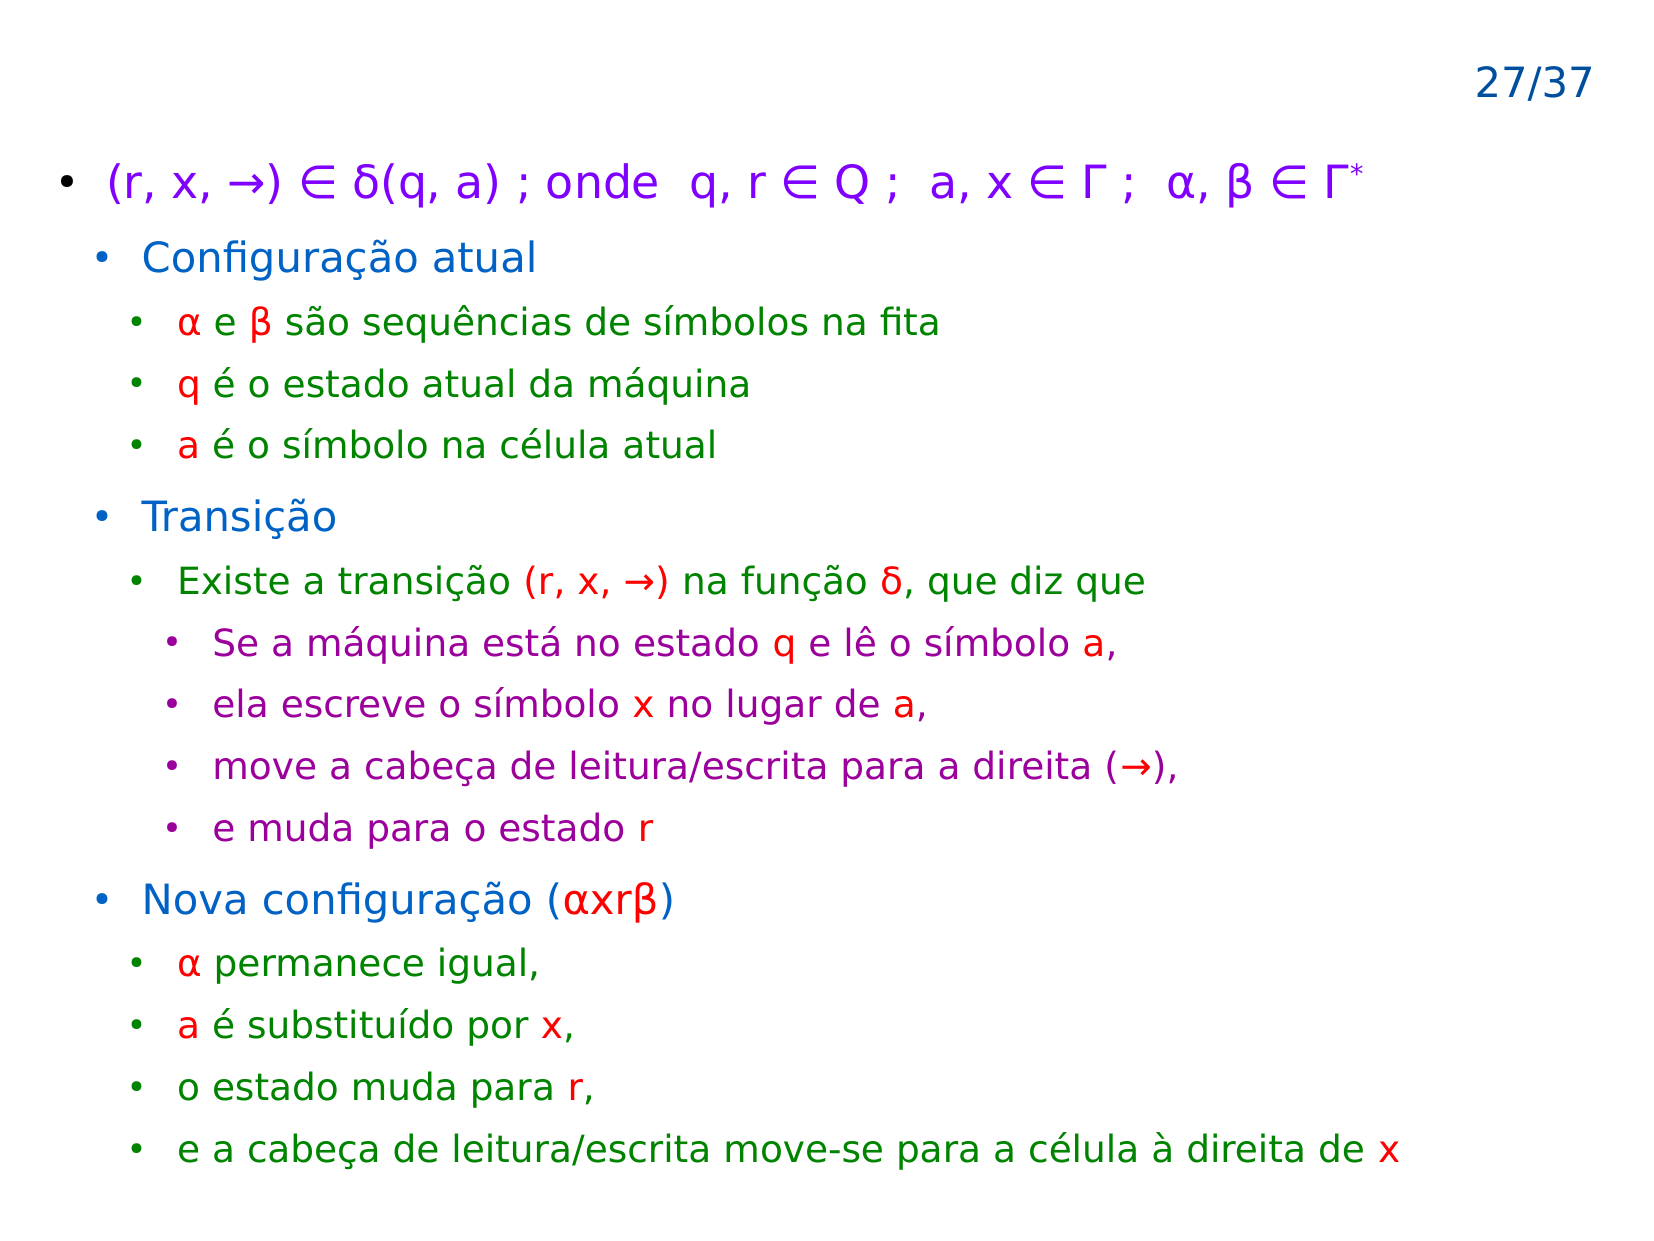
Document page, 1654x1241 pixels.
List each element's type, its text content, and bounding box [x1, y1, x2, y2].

list (r, x, →) ∈ δ(q, a) ; onde q, r ∈ Q ; a, x ∈ Γ ; α, β ∈ Γ* Configuração atual α e β são sequências de símbolos na fita q é o estado atual da máquina a é o símbolo na célula atual Transição Existe a transição (r, x, →) na função δ, que diz que Se a máquina está no estado q e lê o símbolo a, ela escreve o símbolo x no lugar de a, move a cabeça de leitura/escrita para a direita (→), e muda para o estado r Nova configuração (αxrβ) α permanece igual, a é substituído por x, o estado muda para r, e a cabeça de leitura/escrita move-se para a célula à direita de x [59, 147, 1595, 1211]
